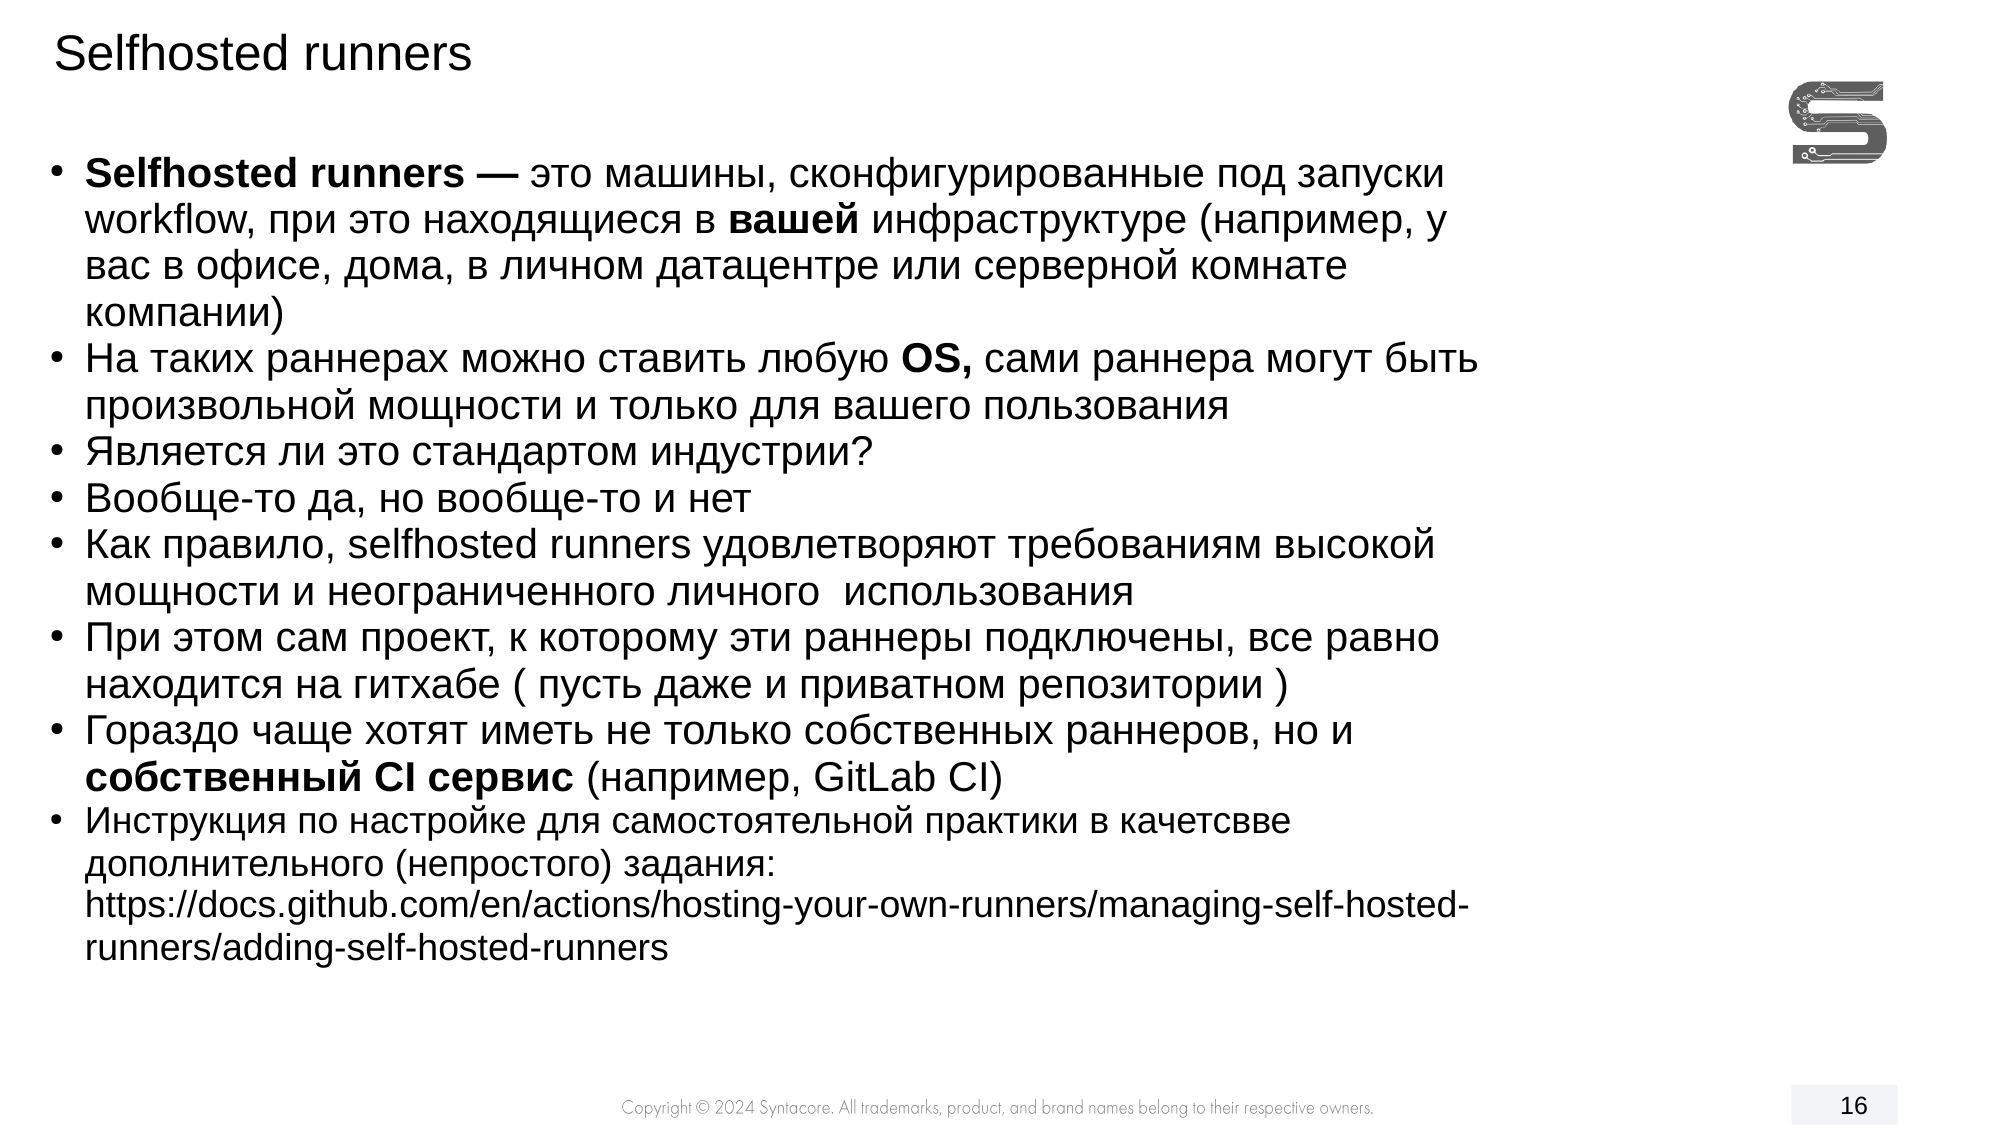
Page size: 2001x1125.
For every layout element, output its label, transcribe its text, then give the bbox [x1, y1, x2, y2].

picture [621, 1094, 1381, 1119]
text_box Selfhosted runners [0, 18, 822, 89]
text_box Selfhosted runners — это машины, сконфигурированные под запуски workflow, при это находящиеся в вашей инфраструктуре (например, у вас в офисе, дома, в личном датацентре или серверной комнате компании) На таких раннерах можно ставить любую OS, сами раннера могут быть произвольной мощности и только для вашего пользования Является ли это стандартом индустрии? Вообще-то да, но вообще-то и нет Как правило, selfhosted runners удовлетворяют требованиям высокой мощности и неограниченного личного использования При этом сам проект, к которому эти раннеры подключены, все равно находится на гитхабе ( пусть даже и приватном репозитории ) Гораздо чаще хотят иметь не только собственных раннеров, но и собственный CI сервис (например, GitLab CI) Инструкция по настройке для самостоятельной практики в качетсвве дополнительного (непростого) задания: https://docs.github.com/en/actions/hosting-your-own-runners/managing-self-hosted-runners/adding-self-hosted-runners [34, 141, 1506, 976]
text_box <number> [1825, 1084, 1969, 1125]
picture [1788, 81, 1887, 164]
